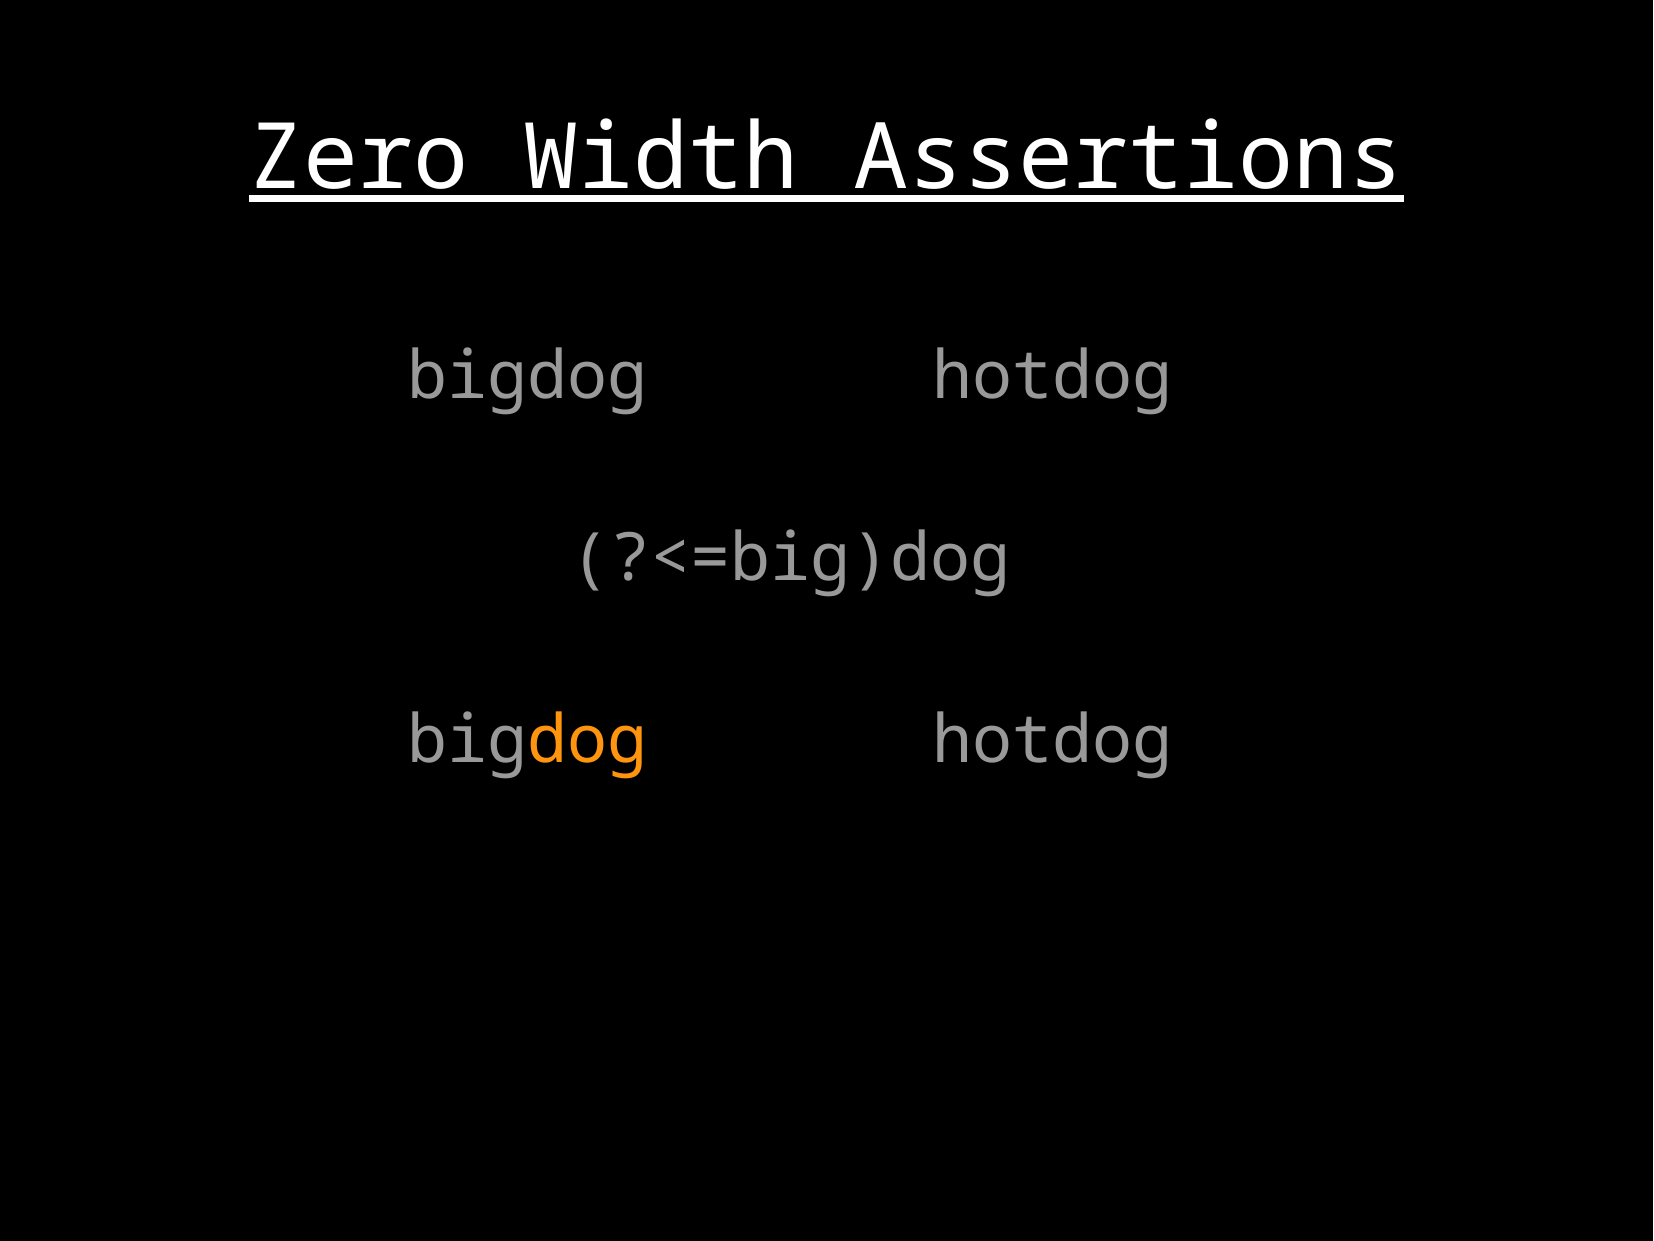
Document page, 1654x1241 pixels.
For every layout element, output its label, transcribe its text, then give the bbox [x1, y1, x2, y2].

subtitle bigdog hotdog (?<=big)dog bigdog hotdog [28, 285, 1517, 1006]
title Zero Width Assertions [82, 49, 1571, 257]
